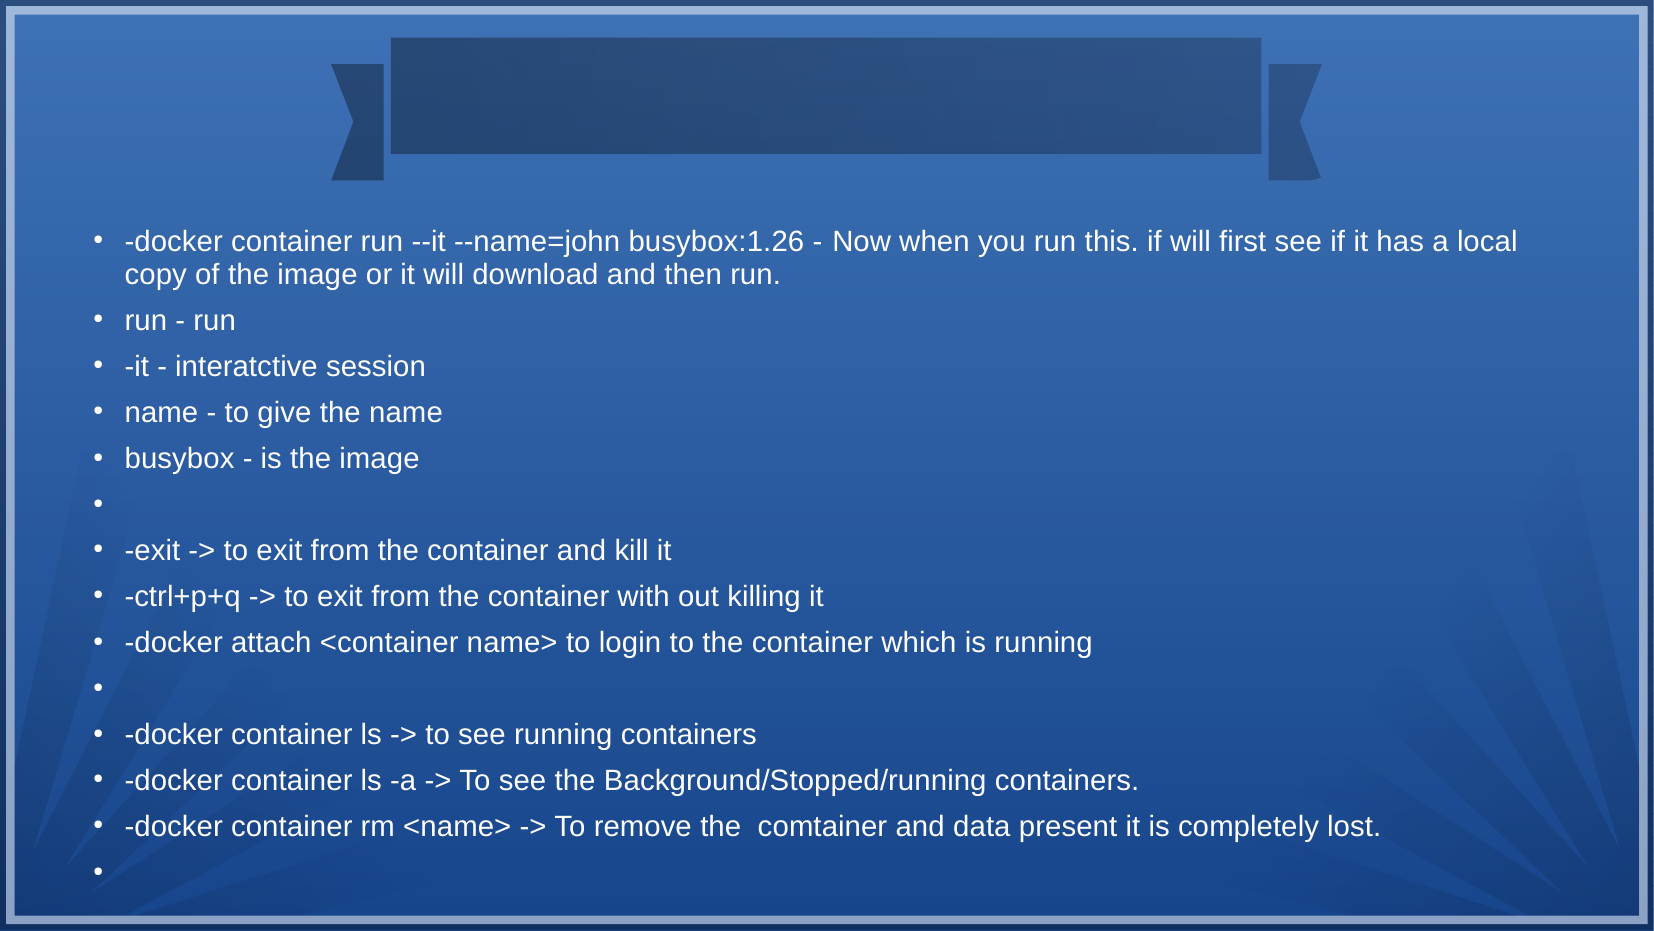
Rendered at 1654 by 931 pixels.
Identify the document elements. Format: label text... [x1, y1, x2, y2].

list -docker container run --it --name=john busybox:1.26 - Now when you run this. if will first see if it has a local copy of the image or it will download and then run. run - run -it - interatctive session name - to give the name busybox - is the image -exit -> to exit from the container and kill it -ctrl+p+q -> to exit from the container with out killing it -docker attach <container name> to login to the container which is running -docker container ls -> to see running containers -docker container ls -a -> To see the Background/Stopped/running containers. -docker container rm <name> -> To remove the comtainer and data present it is completely lost. [82, 224, 1571, 848]
